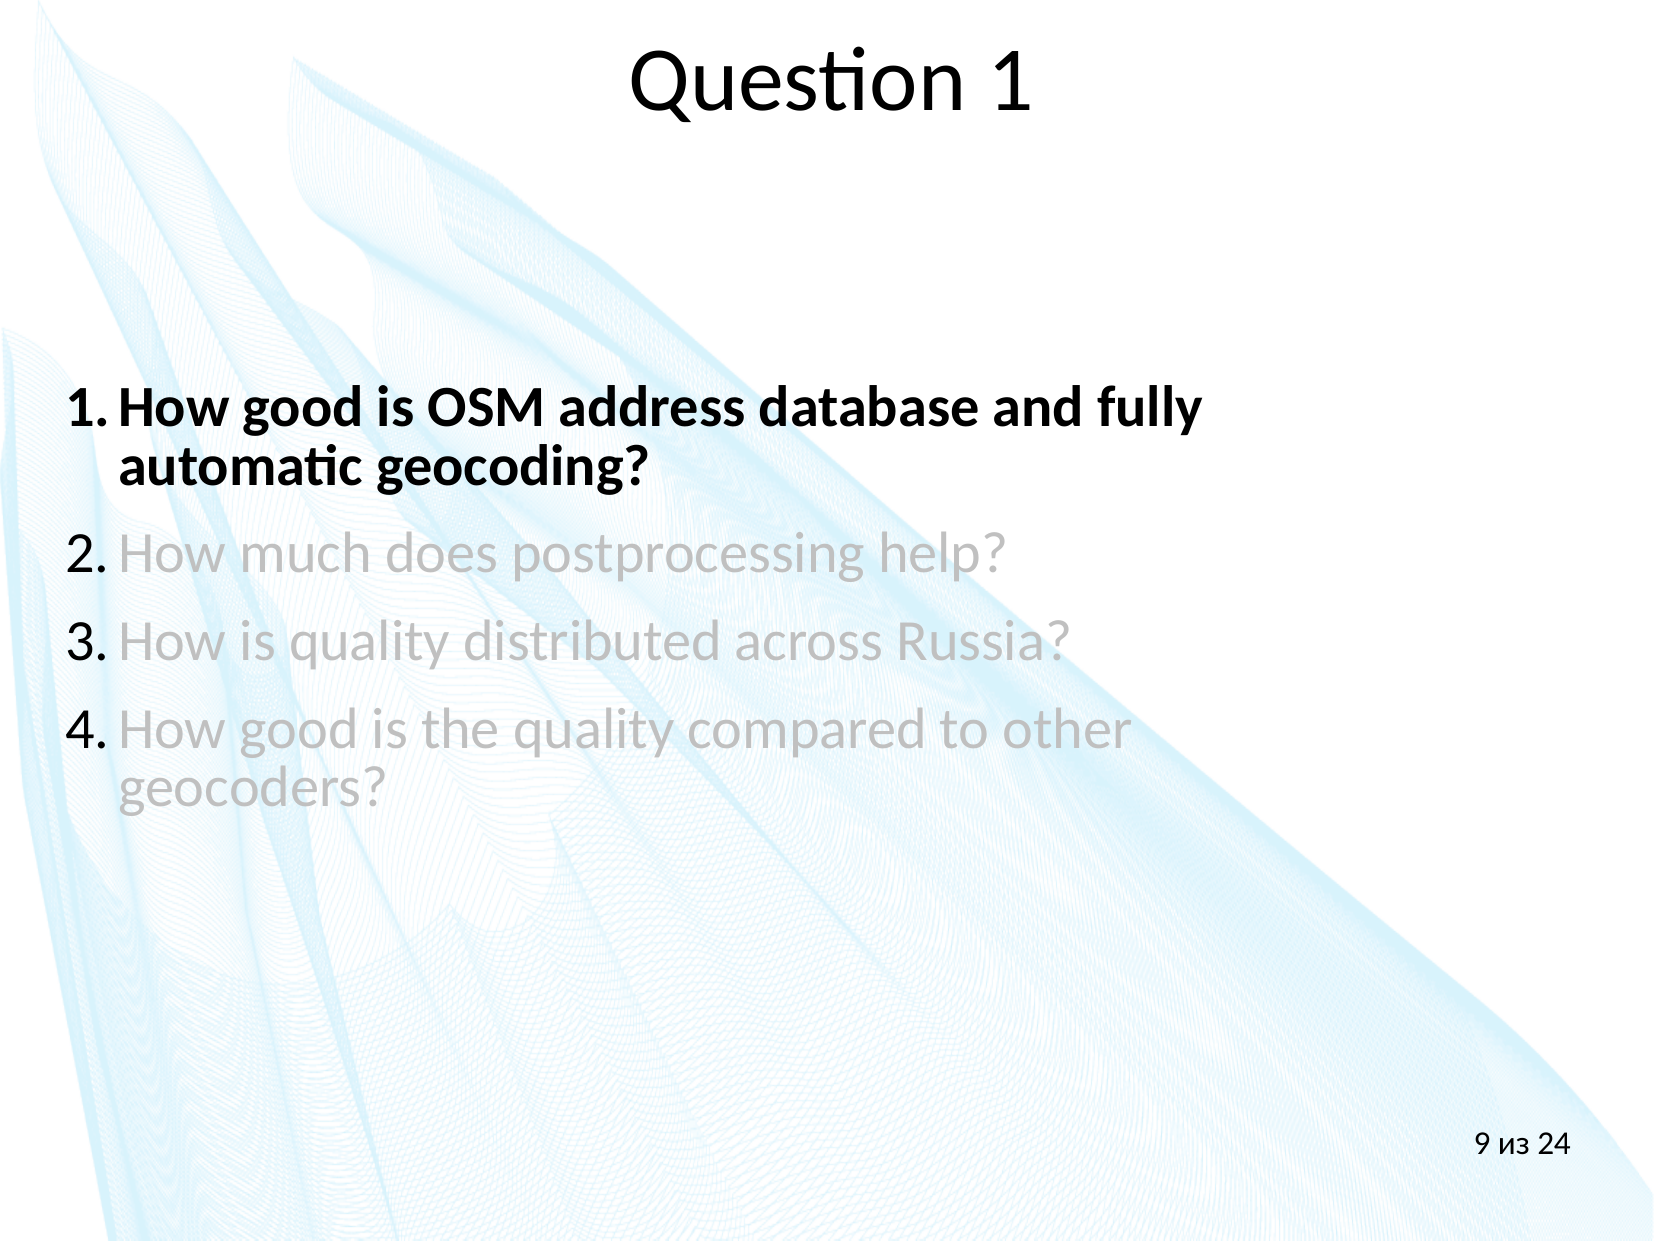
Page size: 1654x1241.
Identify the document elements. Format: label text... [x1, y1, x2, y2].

picture [0, 0, 1654, 1241]
title Question 1 [0, 0, 1648, 192]
list How good is OSM address database and fully automatic geocoding? How much does postprocessing help? How is quality distributed across Russia? How good is the quality compared to other geocoders? [47, 295, 1347, 922]
